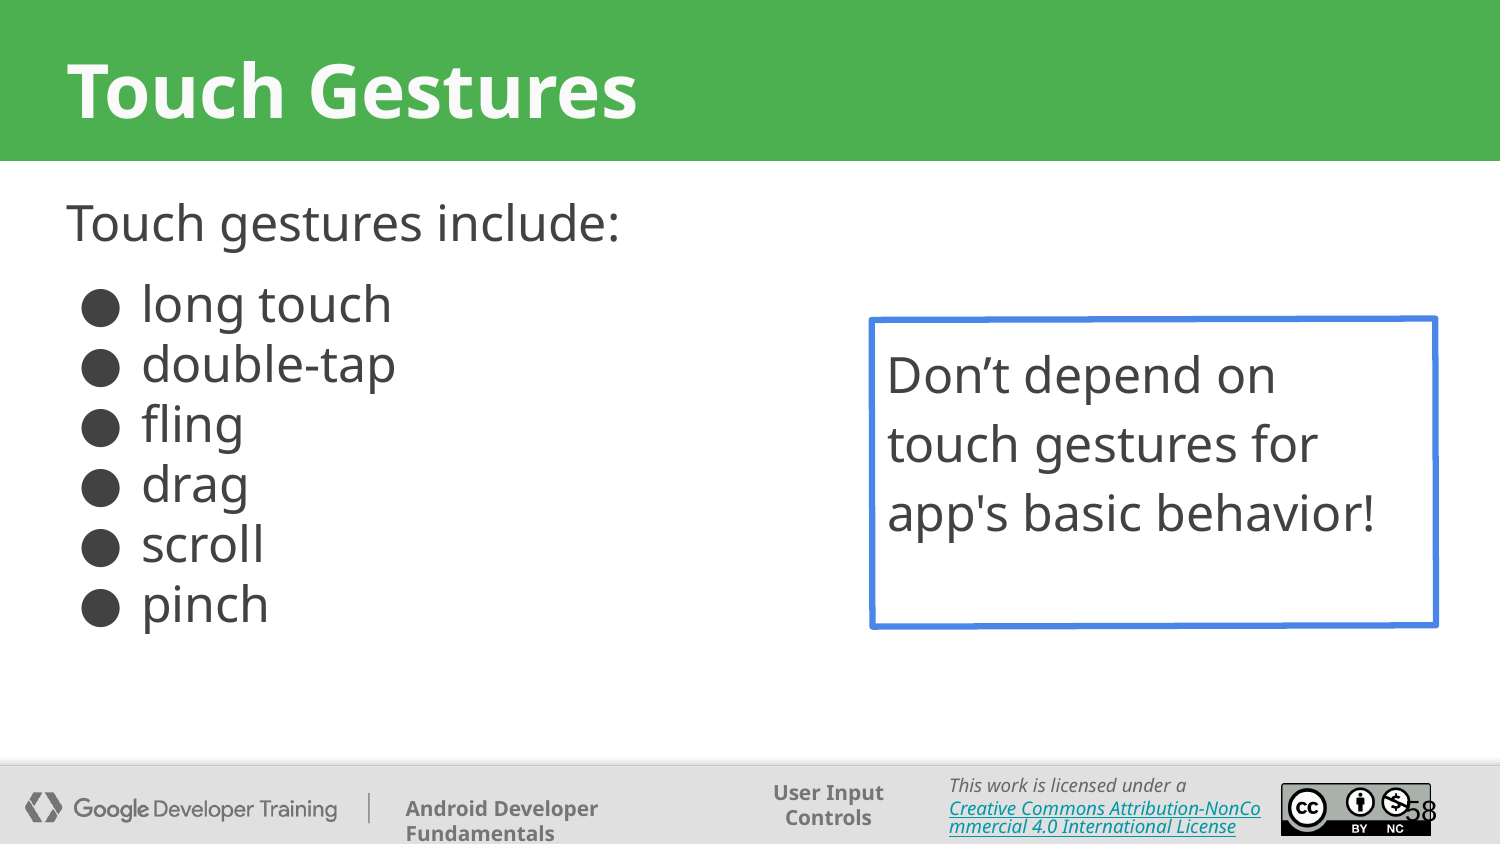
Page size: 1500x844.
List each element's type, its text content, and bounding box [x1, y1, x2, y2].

picture [0, 161, 1500, 844]
text_box Don’t depend on touch gestures for app's basic behavior! [871, 318, 1437, 627]
title Touch Gestures [51, 28, 1449, 122]
list Touch gestures include: long touch double-tap fling drag scroll pinch [51, 176, 728, 737]
slide_number <number> [1389, 777, 1480, 842]
